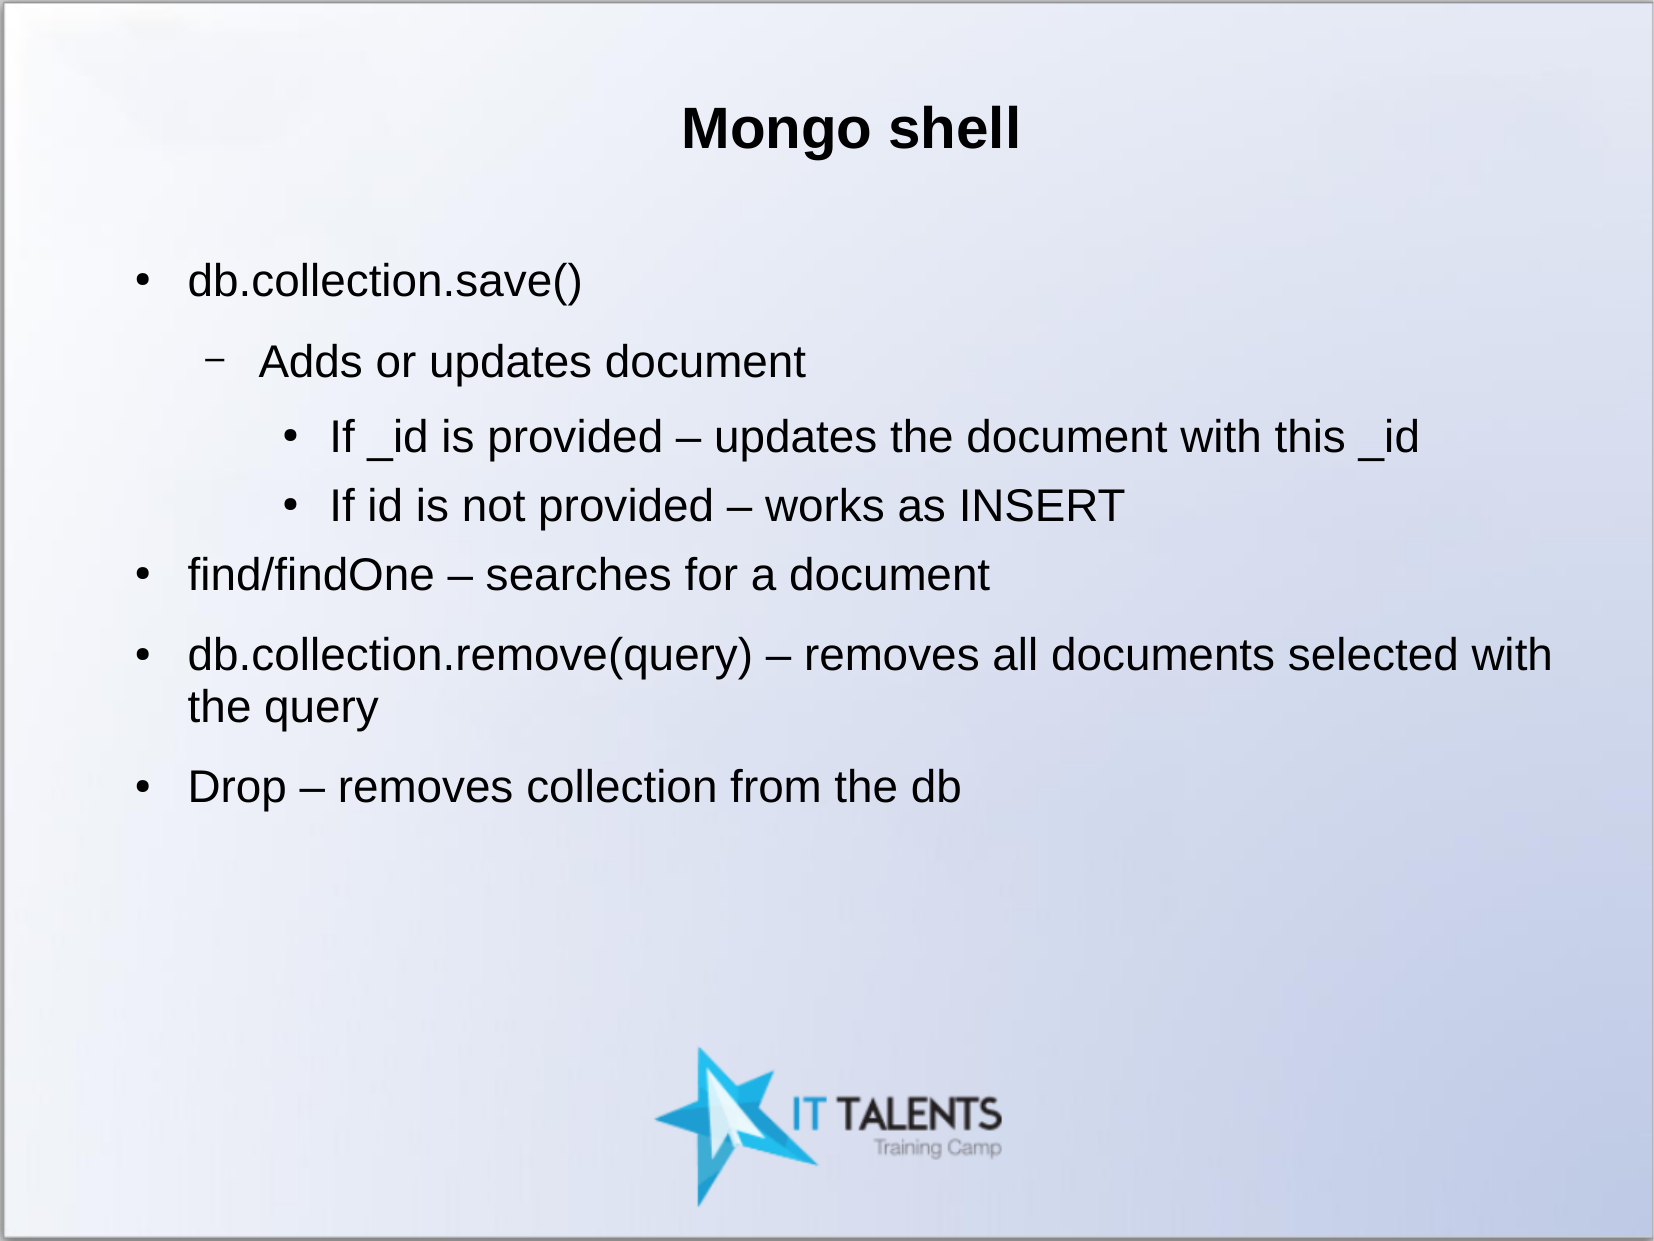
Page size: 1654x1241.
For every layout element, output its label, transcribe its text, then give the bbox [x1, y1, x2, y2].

picture [0, 0, 1654, 1241]
title Mongo shell [90, 62, 1579, 196]
list db.collection.save() Adds or updates document If _id is provided – updates the document with this _id If id is not provided – works as INSERT find/findOne – searches for a document db.collection.remove(query) – removes all documents selected with the query Drop – removes collection from the db [116, 255, 1606, 1165]
